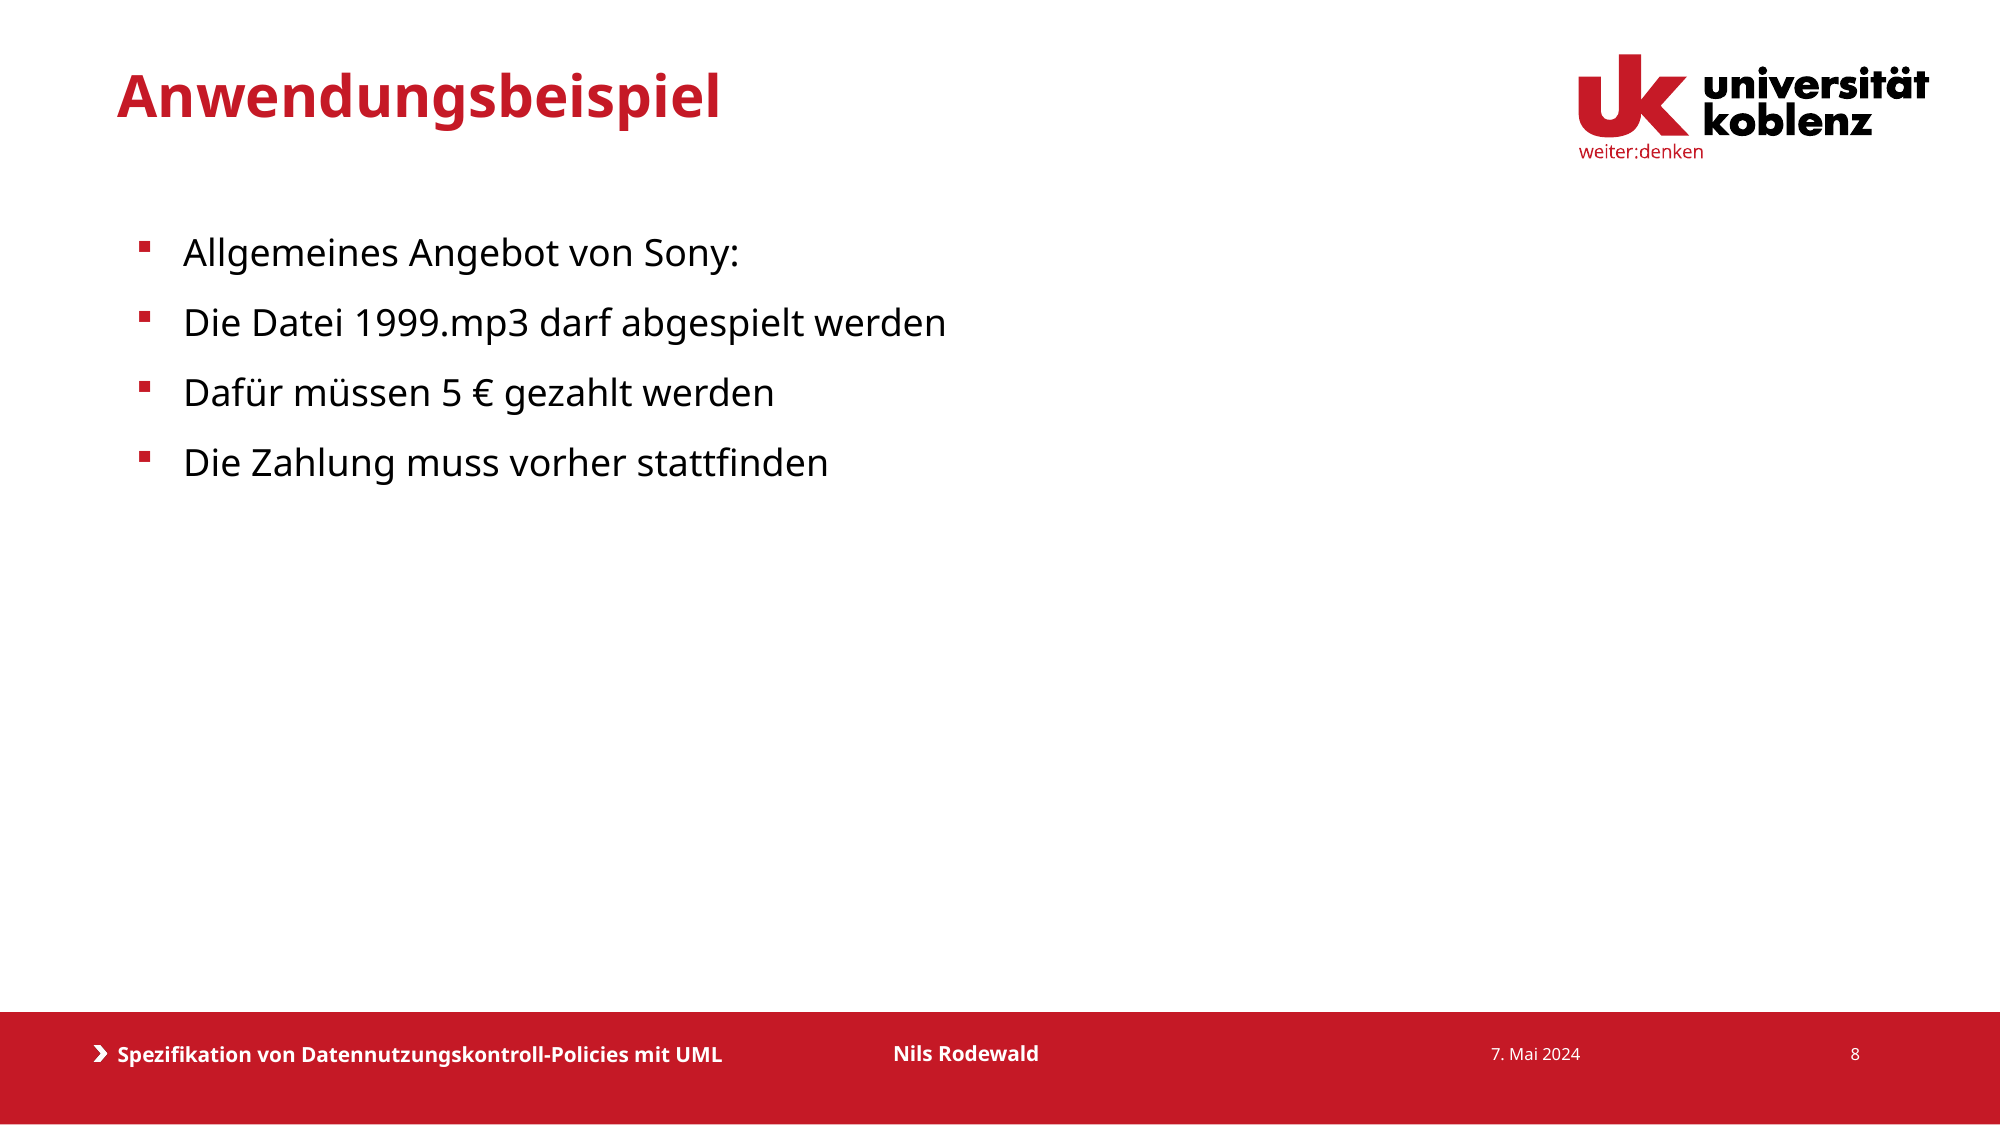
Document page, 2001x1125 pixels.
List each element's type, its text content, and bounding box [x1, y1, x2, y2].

title Anwendungsbeispiel [102, 59, 1828, 221]
list Allgemeines Angebot von Sony: Die Datei 1999.mp3 darf abgespielt werden Dafür müssen 5 € gezahlt werden Die Zahlung muss vorher stattfinden [102, 221, 1828, 784]
